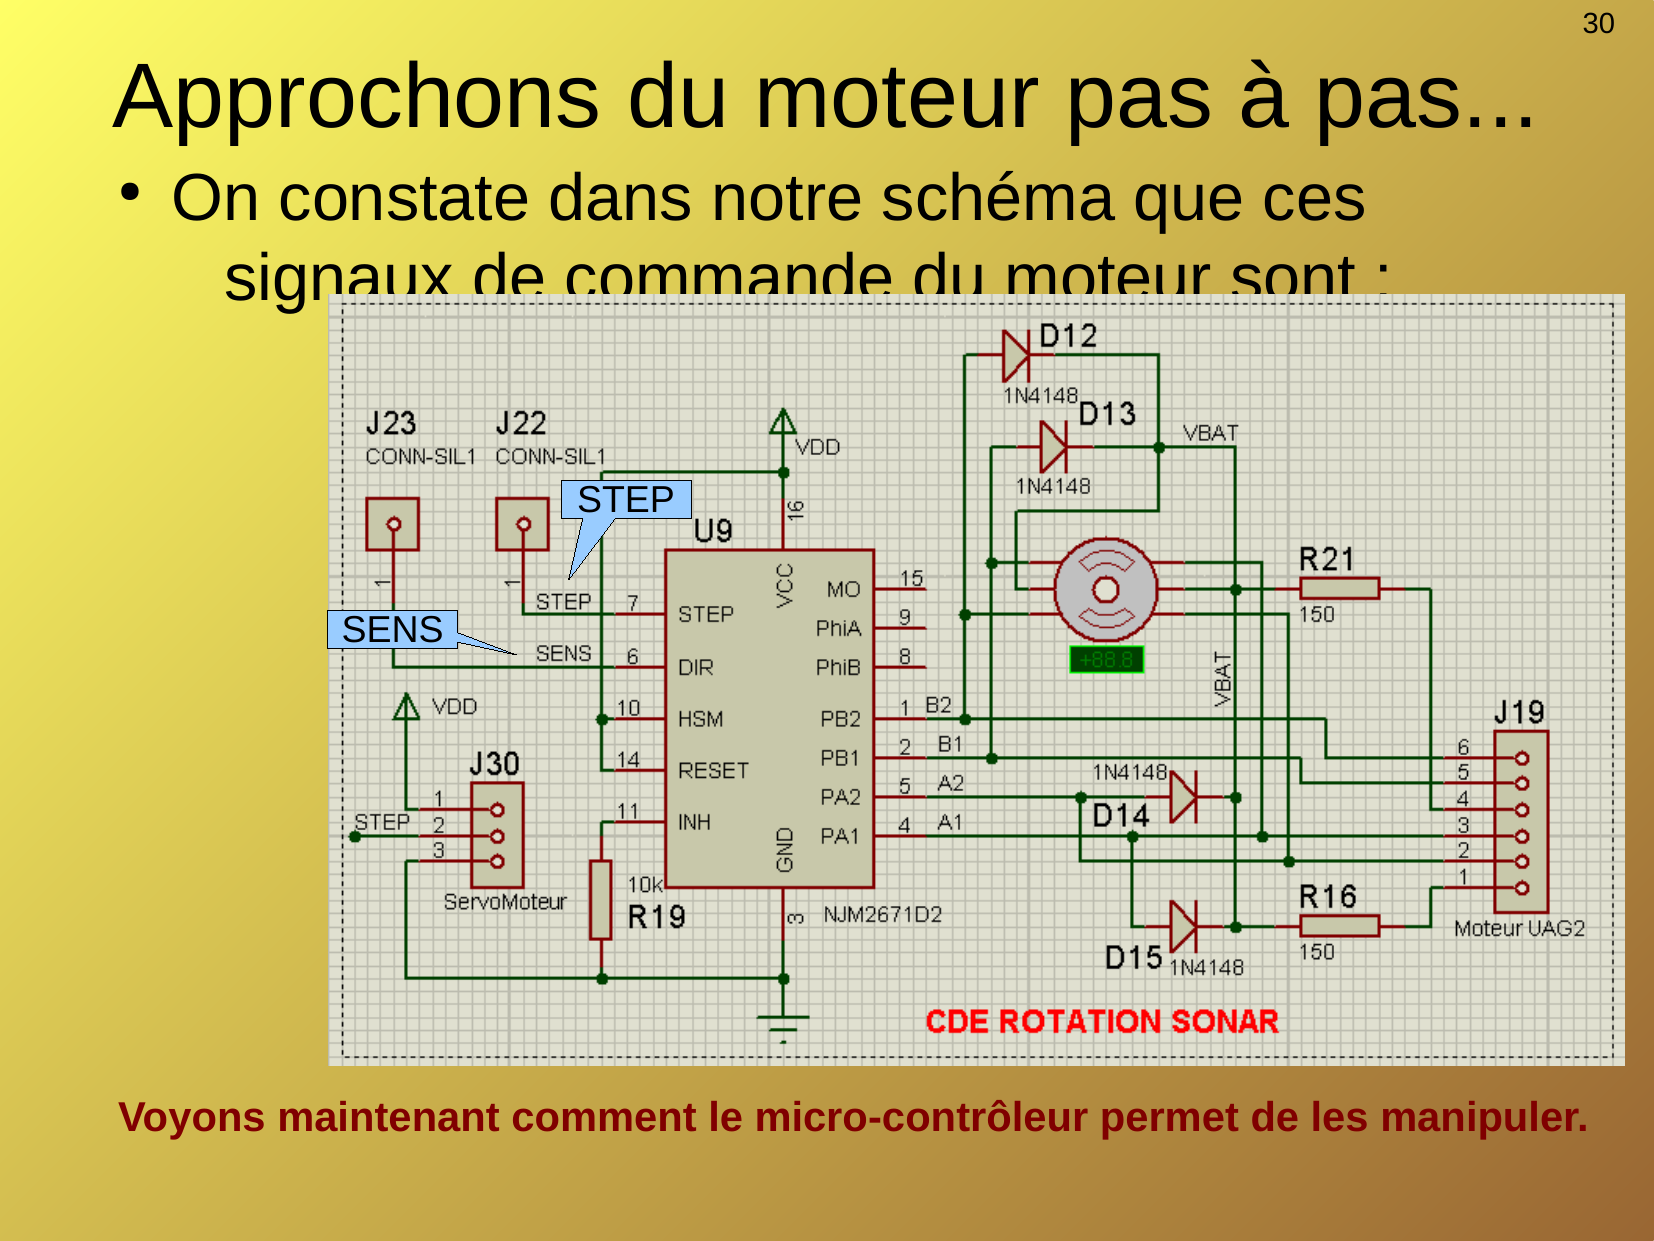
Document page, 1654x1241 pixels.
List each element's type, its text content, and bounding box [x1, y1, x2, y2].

list On constate dans notre schéma que ces signaux de commande du moteur sont : [82, 153, 1571, 1109]
text_box SENS [327, 610, 517, 655]
text_box Voyons maintenant comment le micro-contrôleur permet de les manipuler. [103, 1086, 1617, 1150]
picture [328, 294, 1625, 1066]
text_box <numéro> [1567, 0, 1654, 48]
text_box STEP [561, 480, 692, 580]
title Approchons du moteur pas à pas... [82, 35, 1571, 139]
